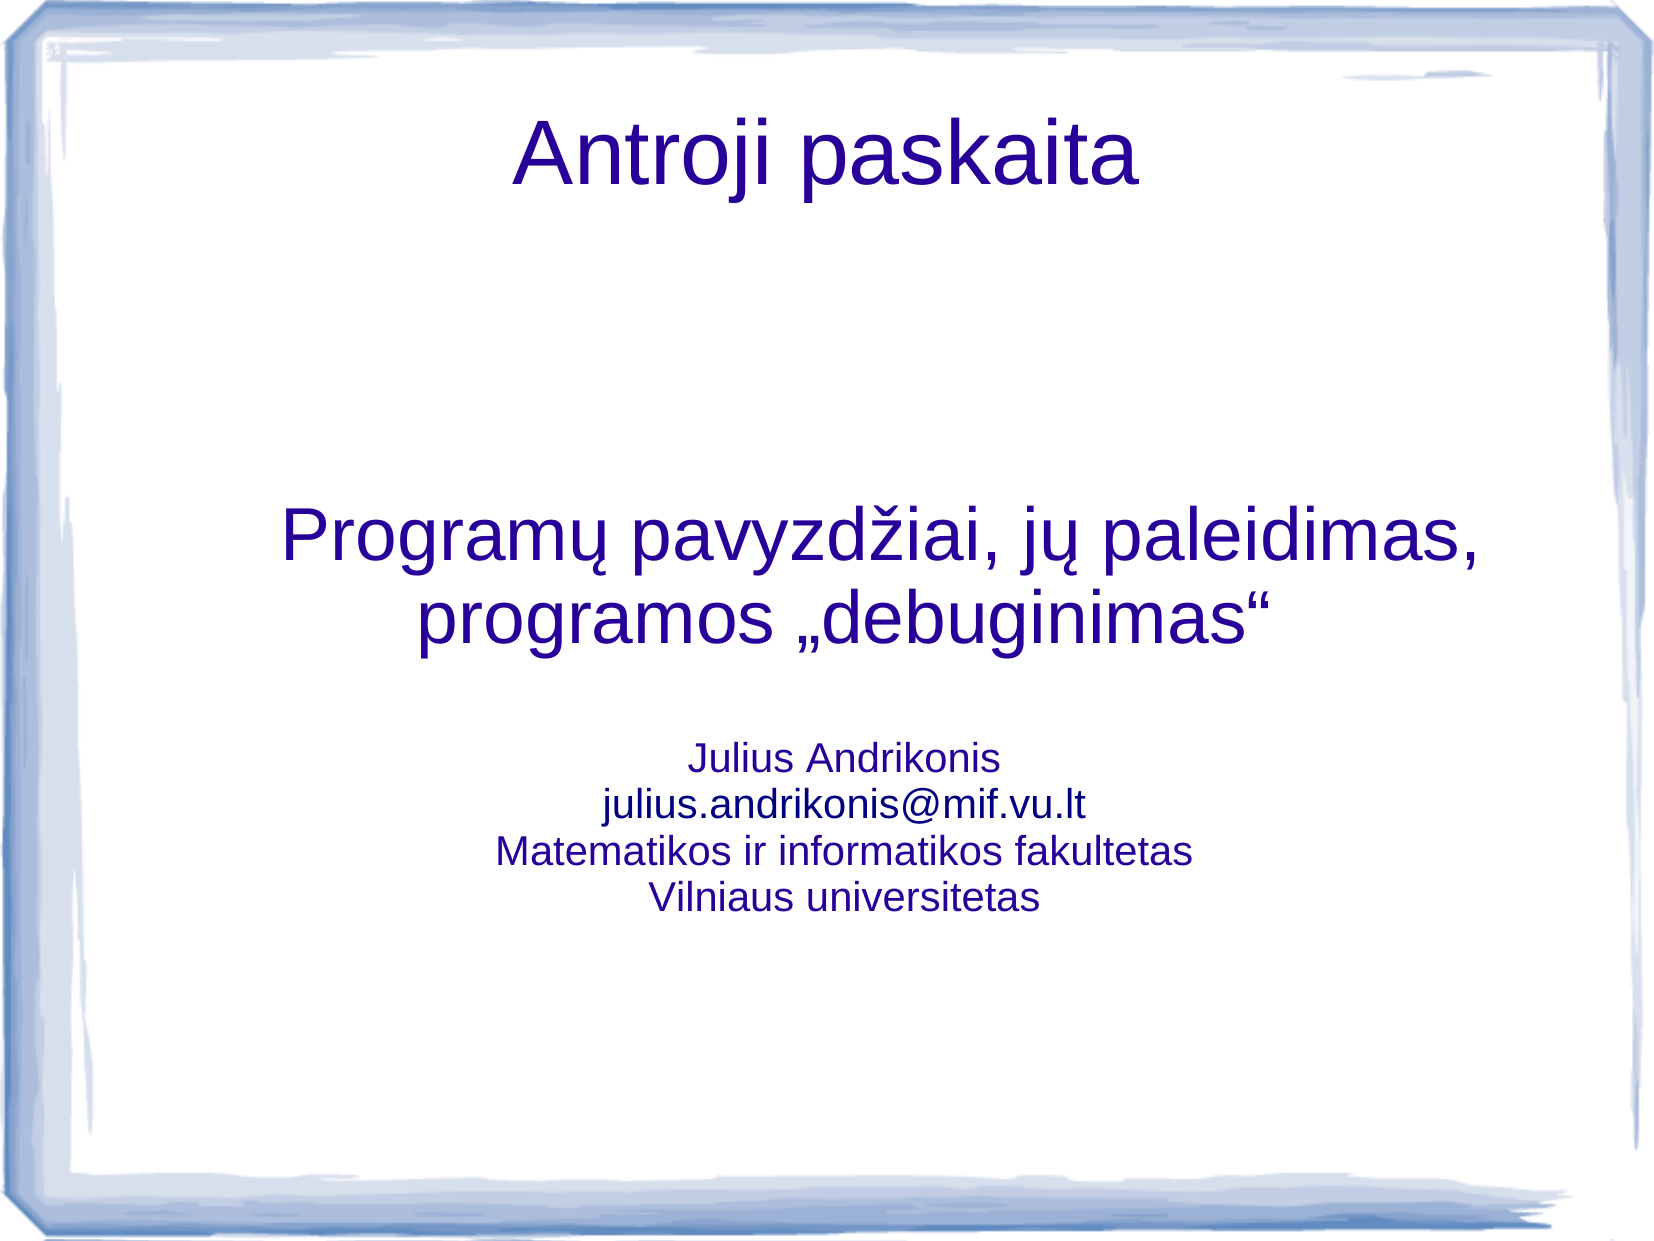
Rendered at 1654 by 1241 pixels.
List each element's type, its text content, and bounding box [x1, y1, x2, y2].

picture [0, 0, 1654, 1241]
title Antroji paskaita [82, 56, 1571, 250]
subtitle Programų pavyzdžiai, jų paleidimas, programos „debuginimas“ Julius Andrikonis julius.andrikonis@mif.vu.lt Matematikos ir informatikos fakultetas Vilniaus universitetas [118, 332, 1571, 997]
